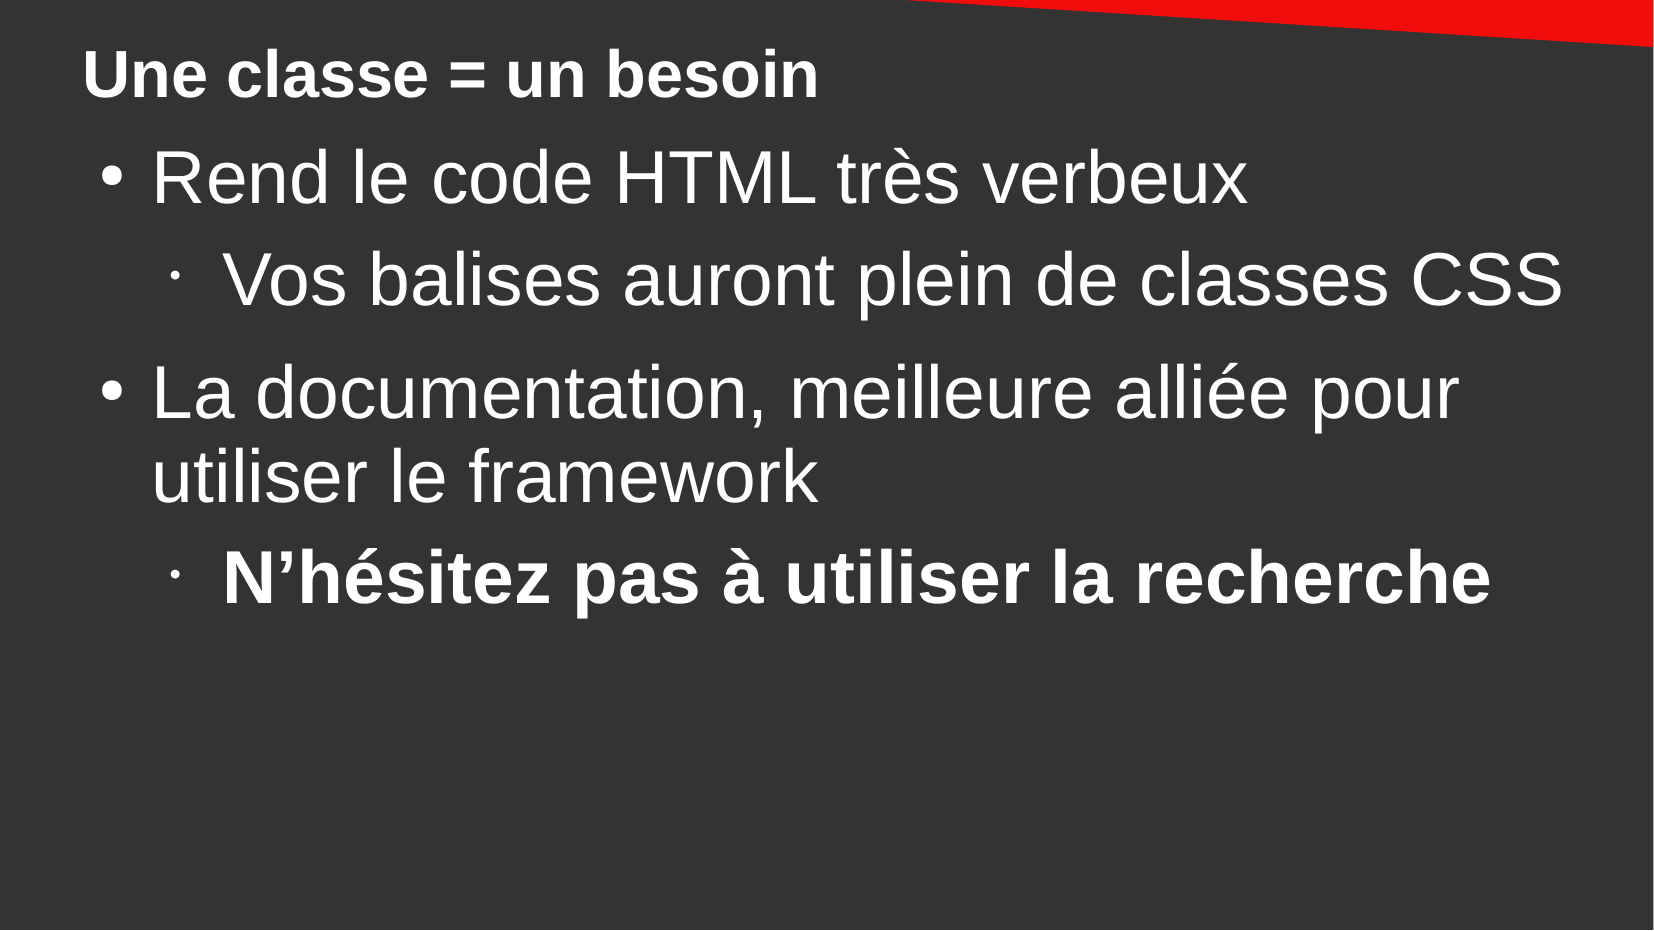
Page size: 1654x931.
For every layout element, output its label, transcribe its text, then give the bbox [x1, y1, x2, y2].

text_box [904, 0, 1654, 48]
title Une classe = un besoin [82, 37, 1571, 114]
list Rend le code HTML très verbeux Vos balises auront plein de classes CSS La documentation, meilleure alliée pour utiliser le framework N’hésitez pas à utiliser la recherche [80, 135, 1620, 733]
